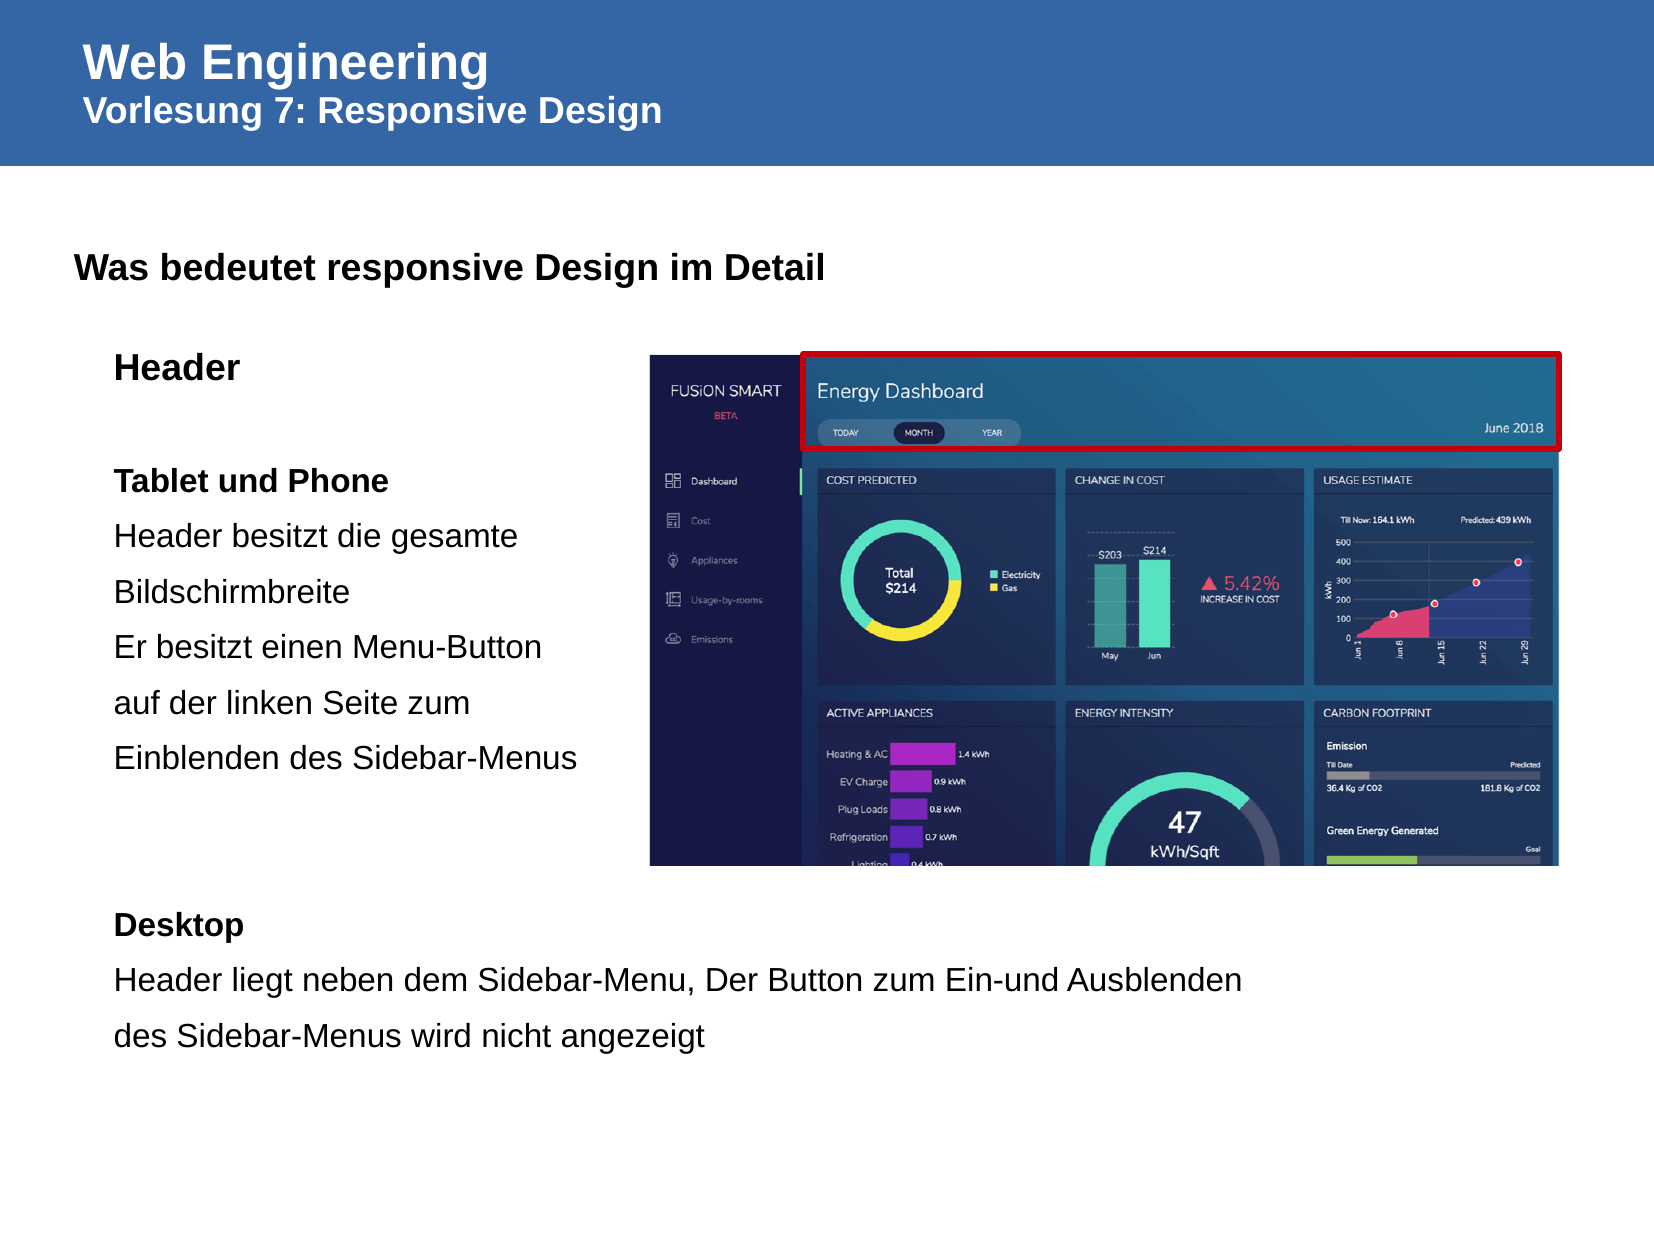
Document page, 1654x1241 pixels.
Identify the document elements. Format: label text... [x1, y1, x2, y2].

picture [806, 357, 1556, 446]
text_box Header Tablet und Phone Header besitzt die gesamte Bildschirmbreite Er besitzt einen Menu-Button auf der linken Seite zum Einblenden des Sidebar-Menus Desktop Header liegt neben dem Sidebar-Menu, Der Button zum Ein-und Ausblenden des Sidebar-Menus wird nicht angezeigt [98, 317, 1512, 1241]
title Web Engineering Vorlesung 7: Responsive Design [82, 0, 1571, 166]
text_box Was bedeutet responsive Design im Detail [59, 218, 1566, 349]
picture [649, 354, 1560, 866]
